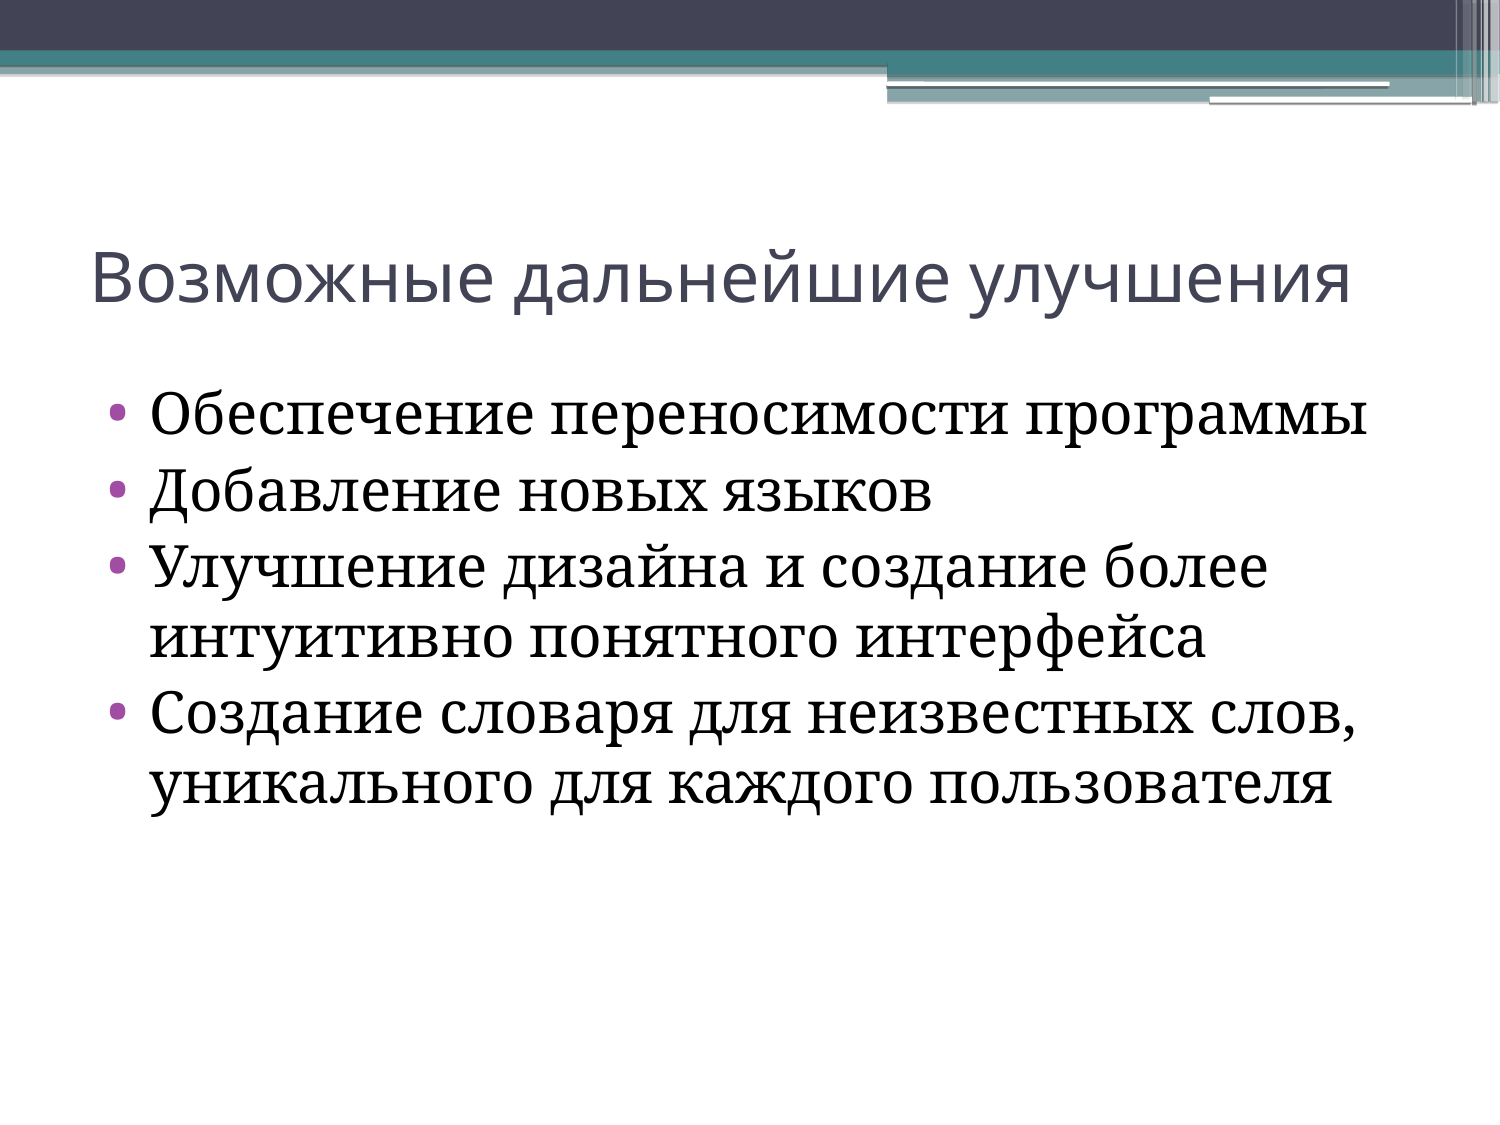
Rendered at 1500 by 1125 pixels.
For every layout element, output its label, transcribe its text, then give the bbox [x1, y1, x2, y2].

list Обеспечение переносимости программы Добавление новых языков Улучшение дизайна и создание более интуитивно понятного интерфейса Создание словаря для неизвестных слов, уникального для каждого пользователя [75, 368, 1425, 1079]
title Возможные дальнейшие улучшения [75, 187, 1425, 363]
